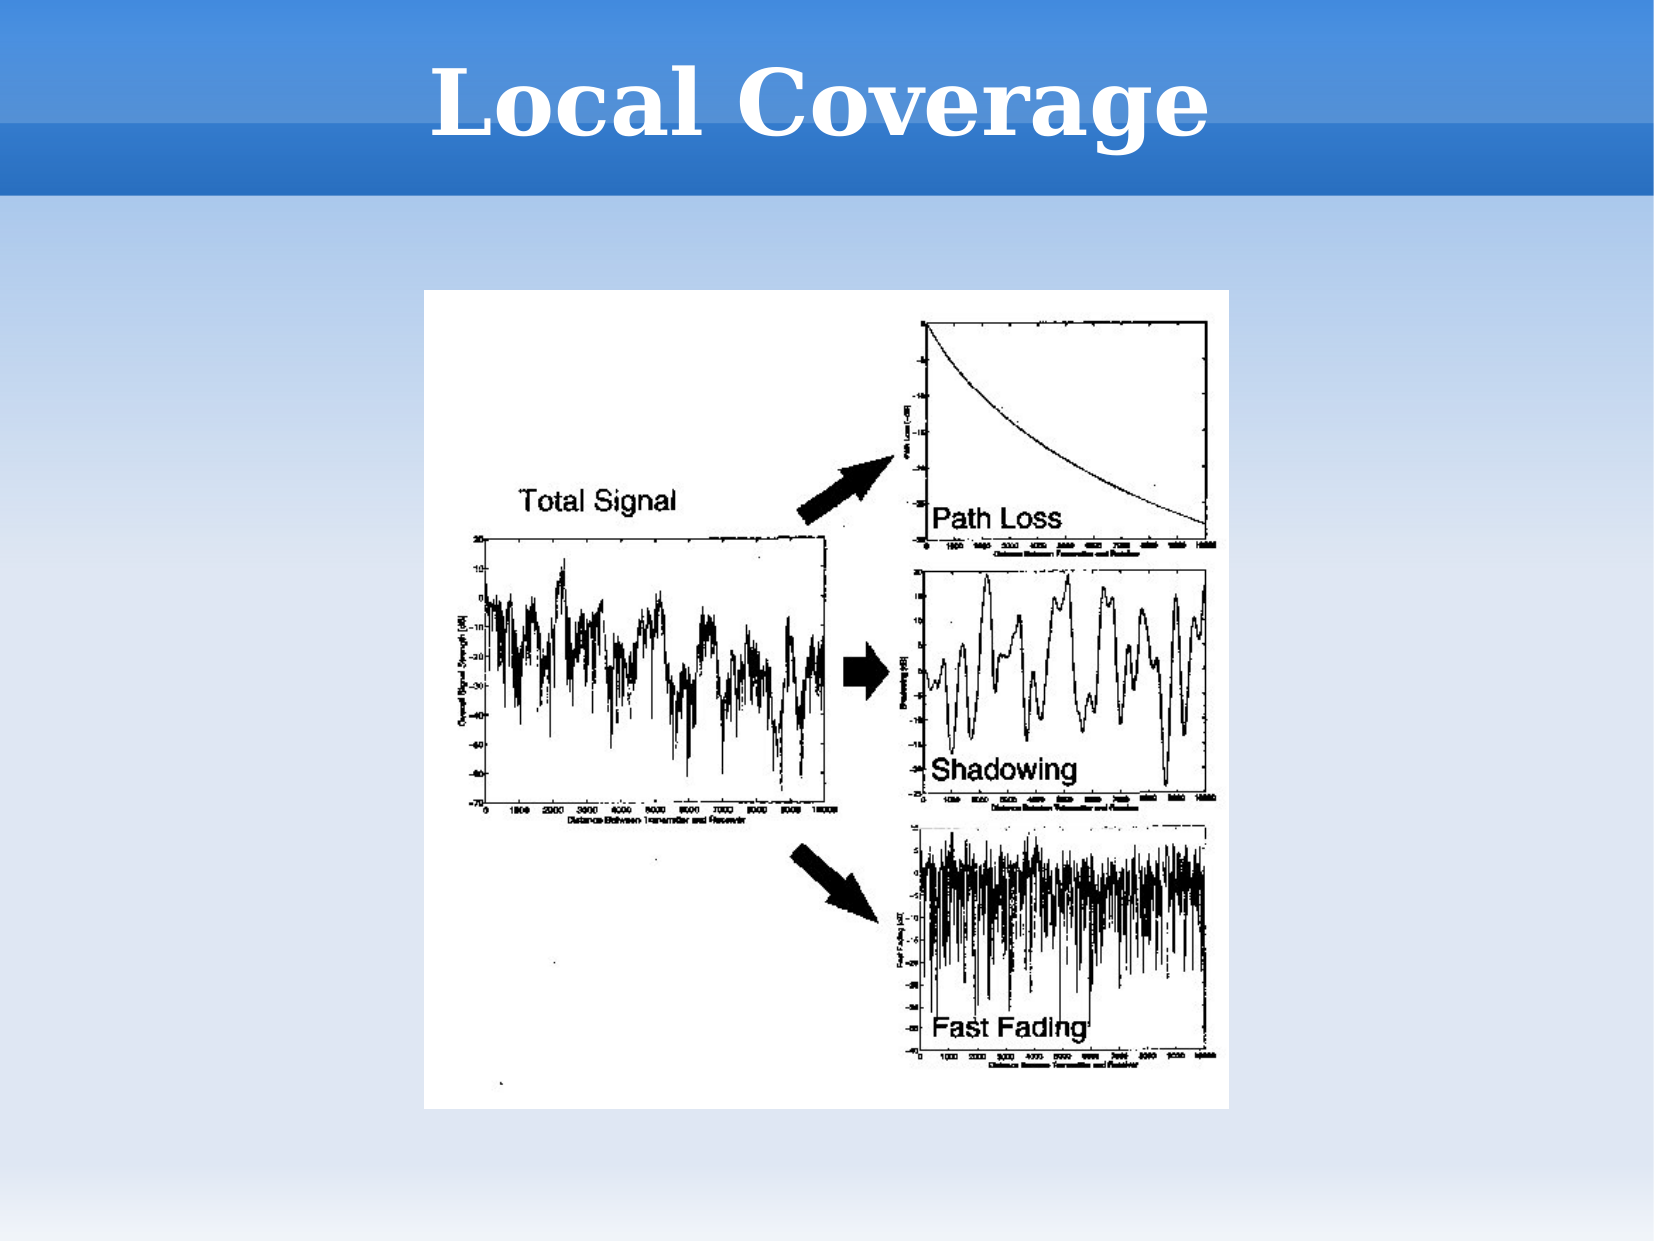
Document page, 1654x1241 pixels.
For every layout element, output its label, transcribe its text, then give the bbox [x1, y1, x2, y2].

title Local Coverage [76, 0, 1565, 208]
picture [0, 0, 1654, 1241]
